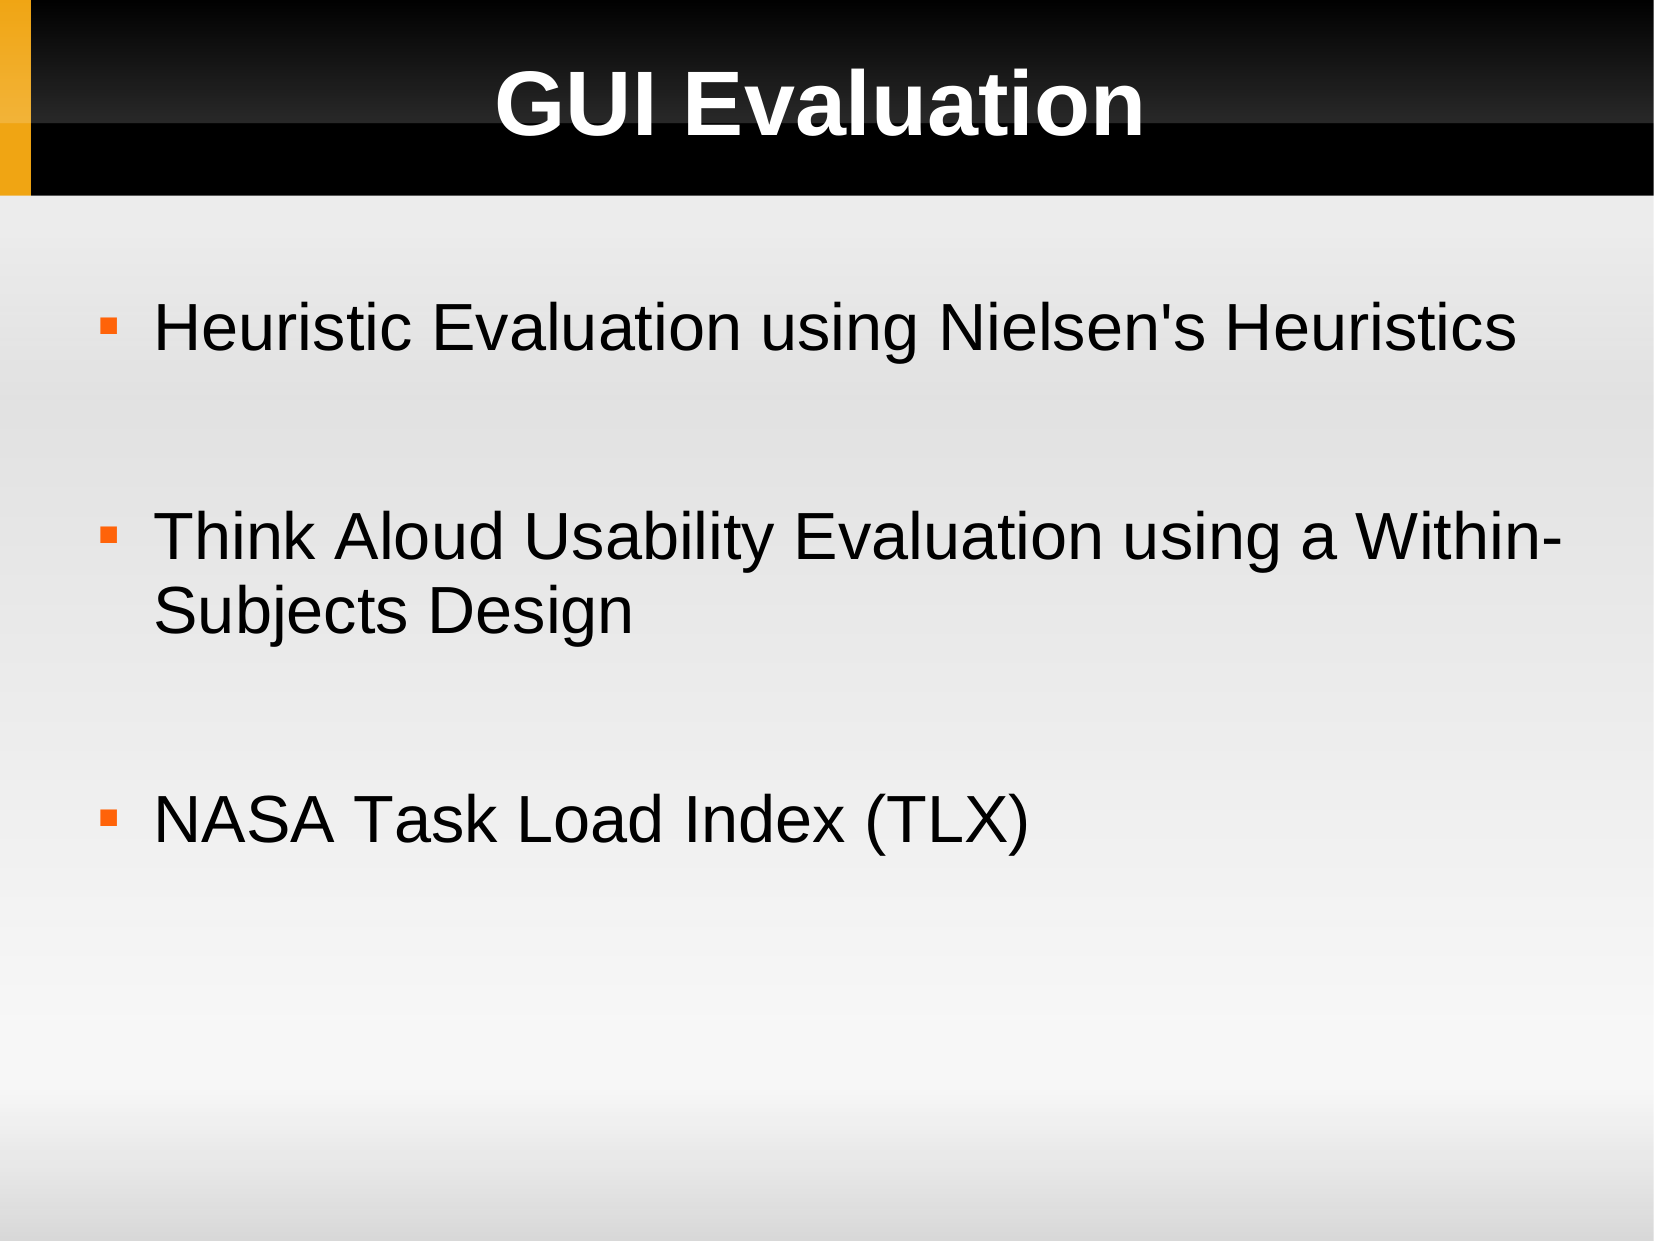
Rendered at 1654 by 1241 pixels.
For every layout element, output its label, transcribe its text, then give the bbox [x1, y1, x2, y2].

list Heuristic Evaluation using Nielsen's Heuristics Think Aloud Usability Evaluation using a Within-Subjects Design NASA Task Load Index (TLX) [82, 290, 1571, 1109]
picture [0, 0, 1654, 1241]
title GUI Evaluation [76, 0, 1565, 208]
